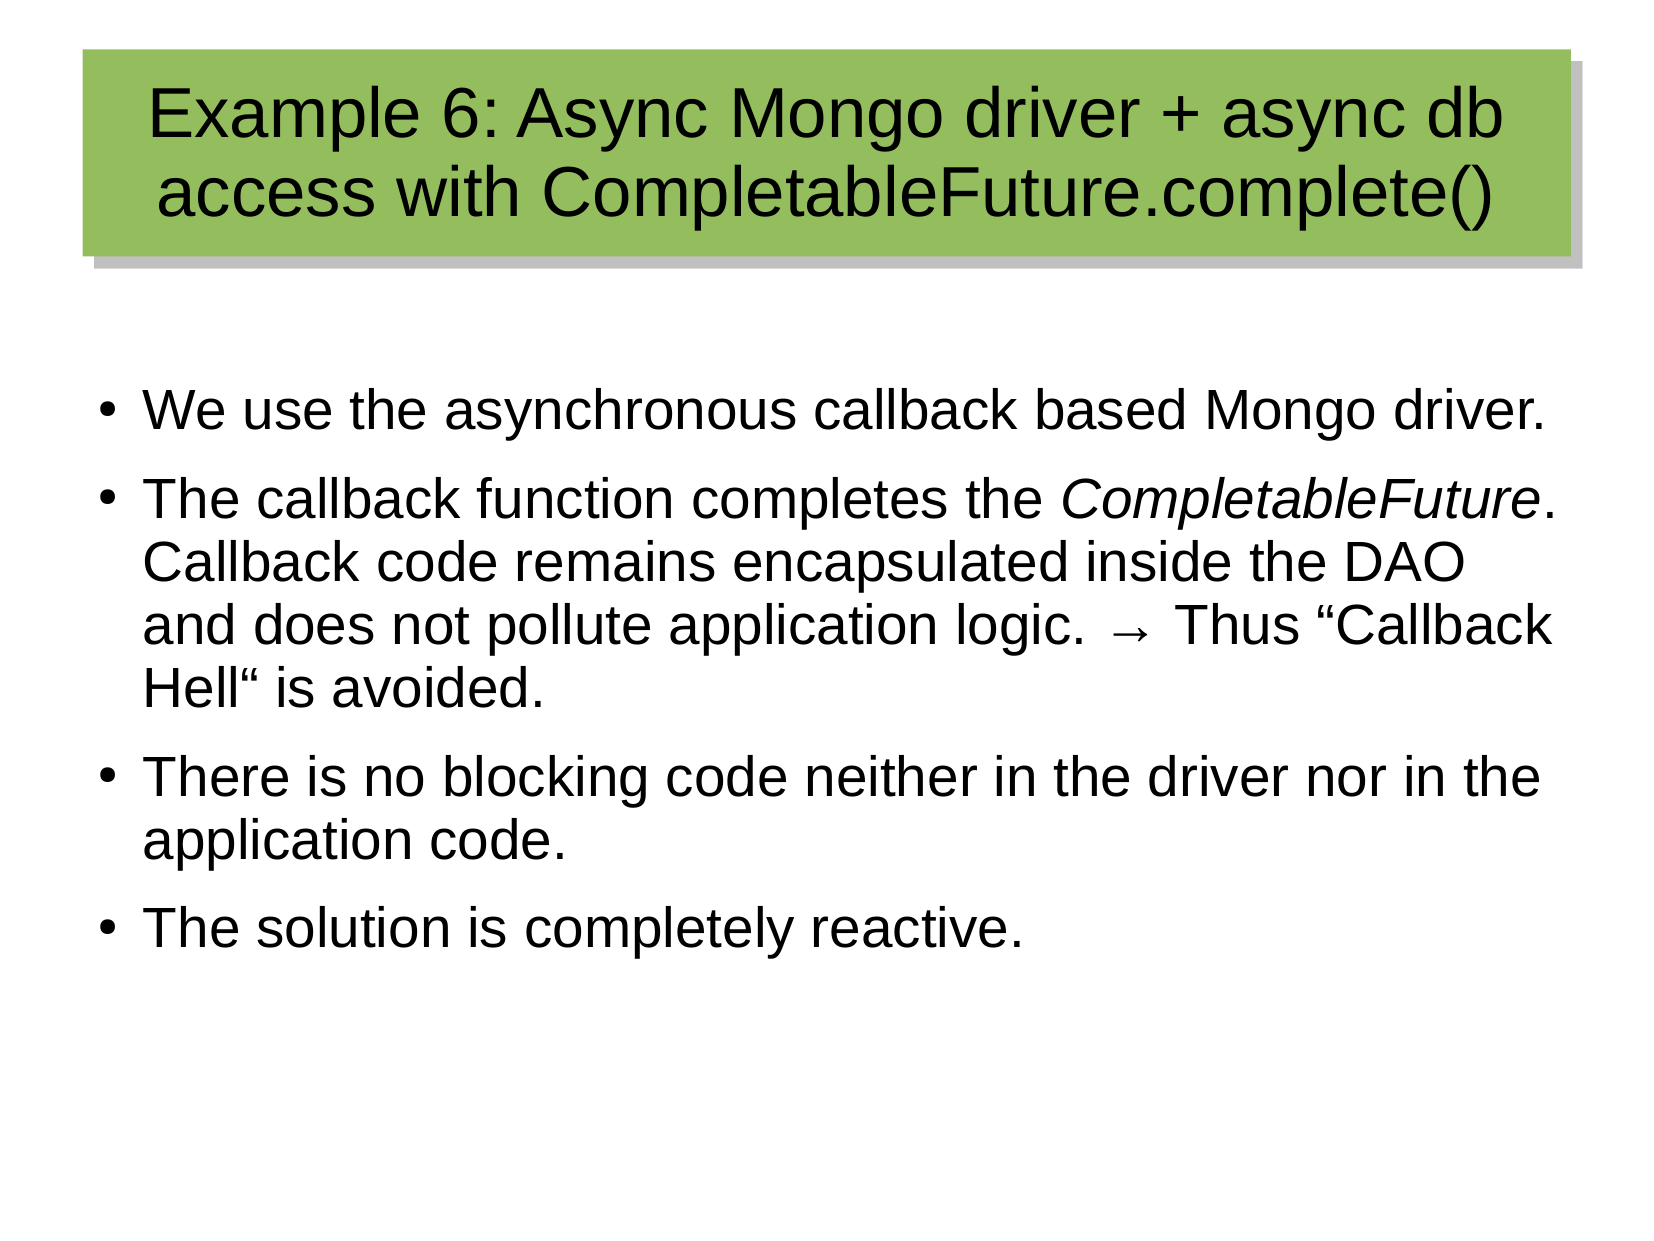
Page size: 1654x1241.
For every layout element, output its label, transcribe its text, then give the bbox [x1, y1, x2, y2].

title Example 6: Async Mongo driver + async db access with CompletableFuture.complete() [82, 49, 1571, 257]
list We use the asynchronous callback based Mongo driver. The callback function completes the CompletableFuture. Callback code remains encapsulated inside the DAO and does not pollute application logic. → Thus “Callback Hell“ is avoided. There is no blocking code neither in the driver nor in the application code. The solution is completely reactive. [82, 290, 1571, 1010]
